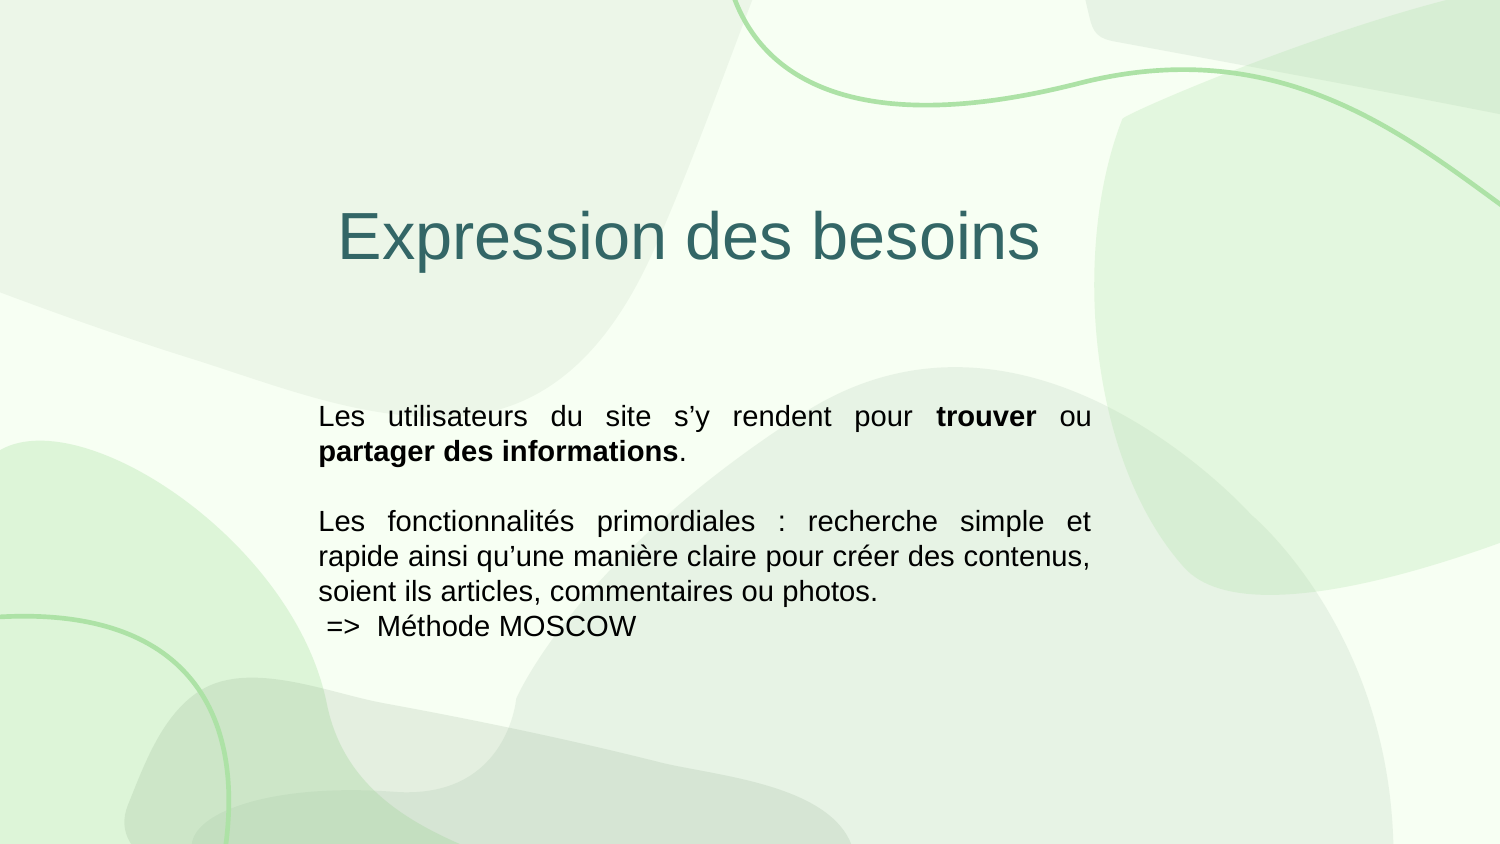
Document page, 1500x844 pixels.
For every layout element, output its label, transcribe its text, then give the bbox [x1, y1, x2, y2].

title Expression des besoins [229, 158, 1150, 307]
list Les utilisateurs du site s’y rendent pour trouver ou partager des informations. Les fonctionnalités primordiales : recherche simple et rapide ainsi qu’une manière claire pour créer des contenus, soient ils articles, commentaires ou photos. => Méthode MOSCOW [303, 344, 1108, 731]
